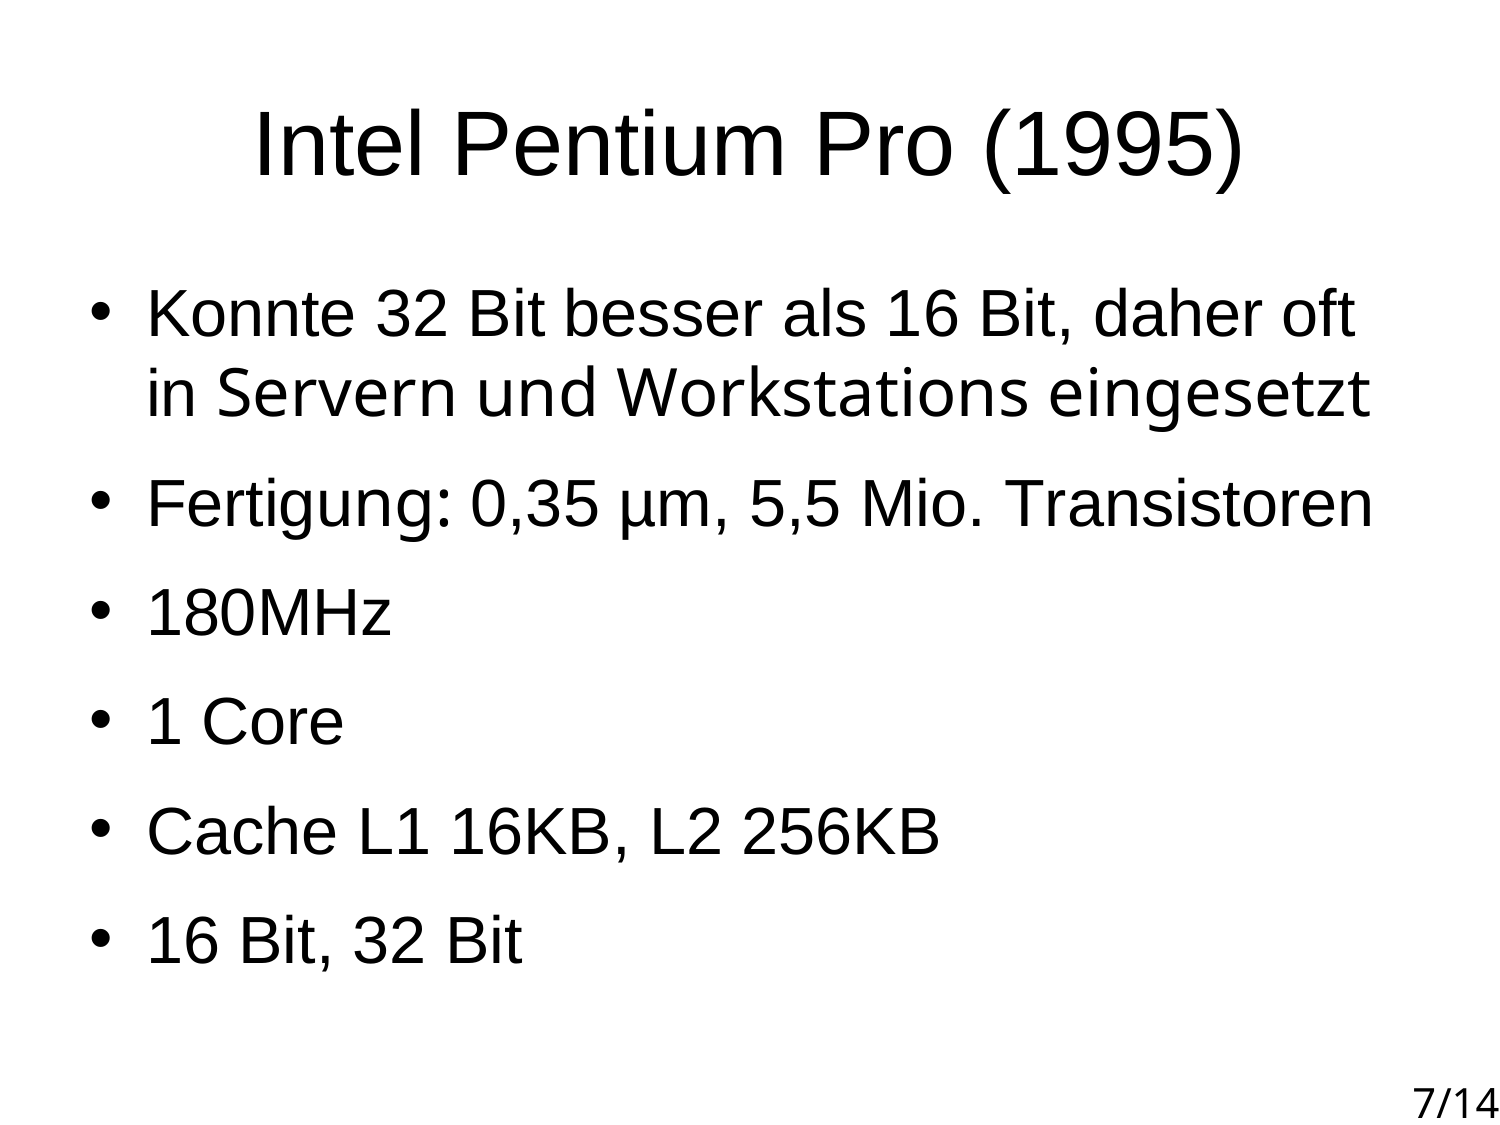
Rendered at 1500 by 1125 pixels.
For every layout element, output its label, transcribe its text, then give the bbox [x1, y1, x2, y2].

list Konnte 32 Bit besser als 16 Bit, daher oft in Servern und Workstations eingesetzt Fertigung: 0,35 µm, 5,5 Mio. Transistoren 180MHz 1 Core Cache L1 16KB, L2 256KB 16 Bit, 32 Bit [75, 262, 1426, 1006]
title Intel Pentium Pro (1995) [75, 45, 1426, 233]
